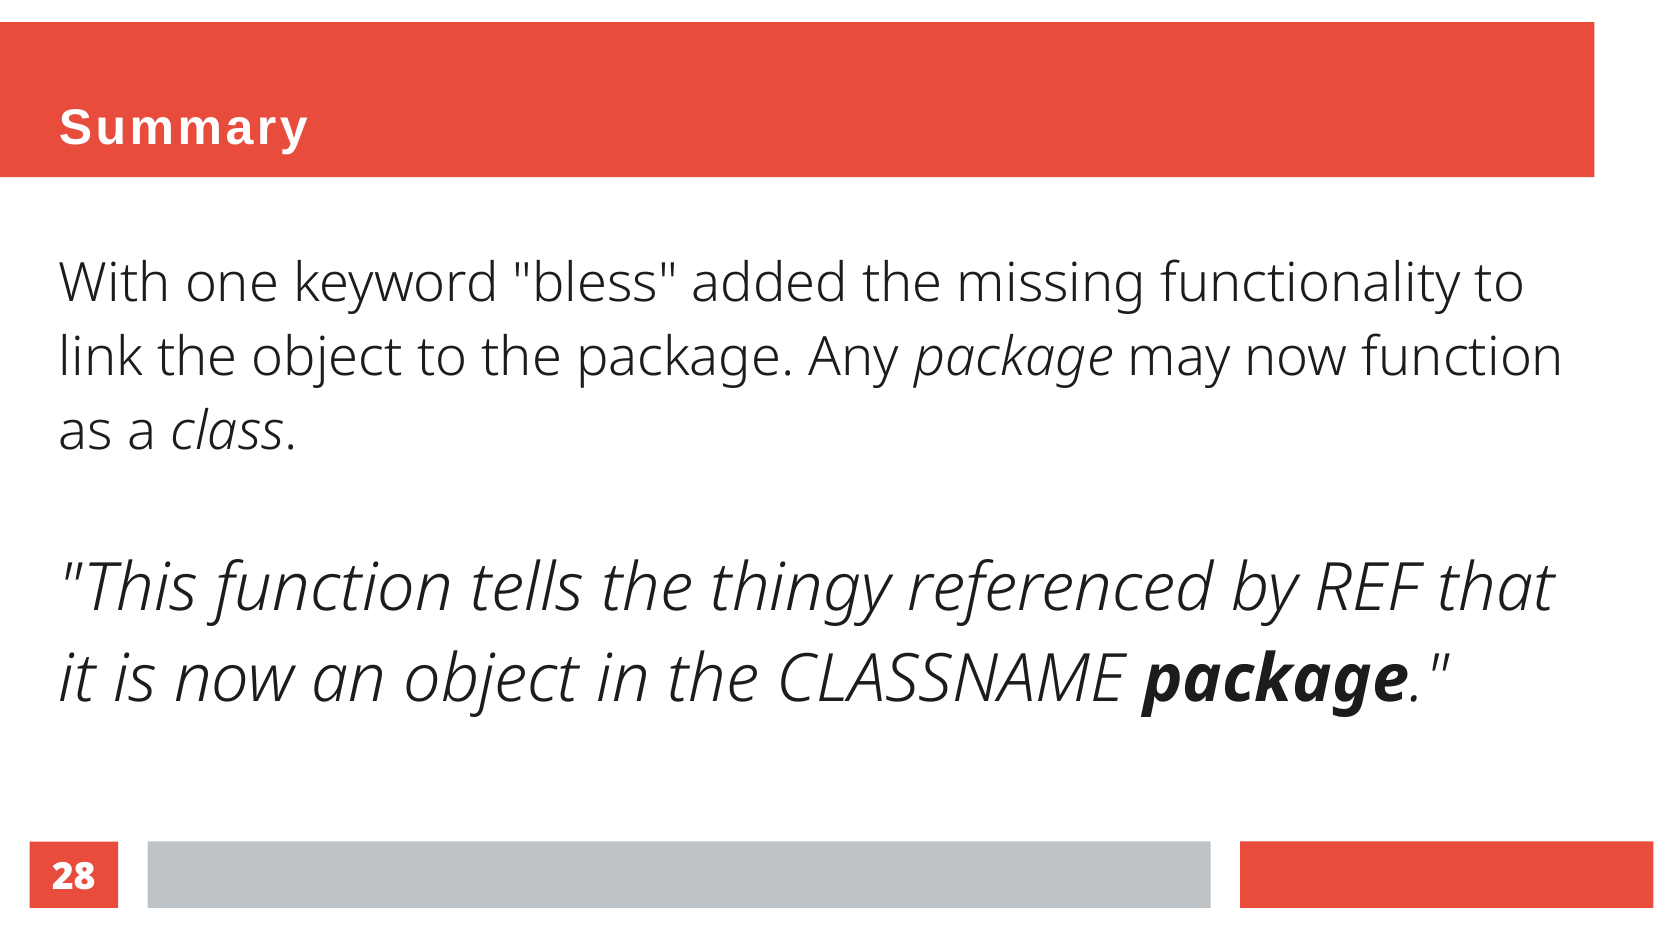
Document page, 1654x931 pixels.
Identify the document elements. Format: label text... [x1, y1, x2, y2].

subtitle With one keyword "bless" added the missing functionality to link the object to the package. Any package may now function as a class. "This function tells the thingy referenced by REF that it is now an object in the CLASSNAME package." [59, 243, 1565, 820]
title Summary [59, 44, 1595, 156]
